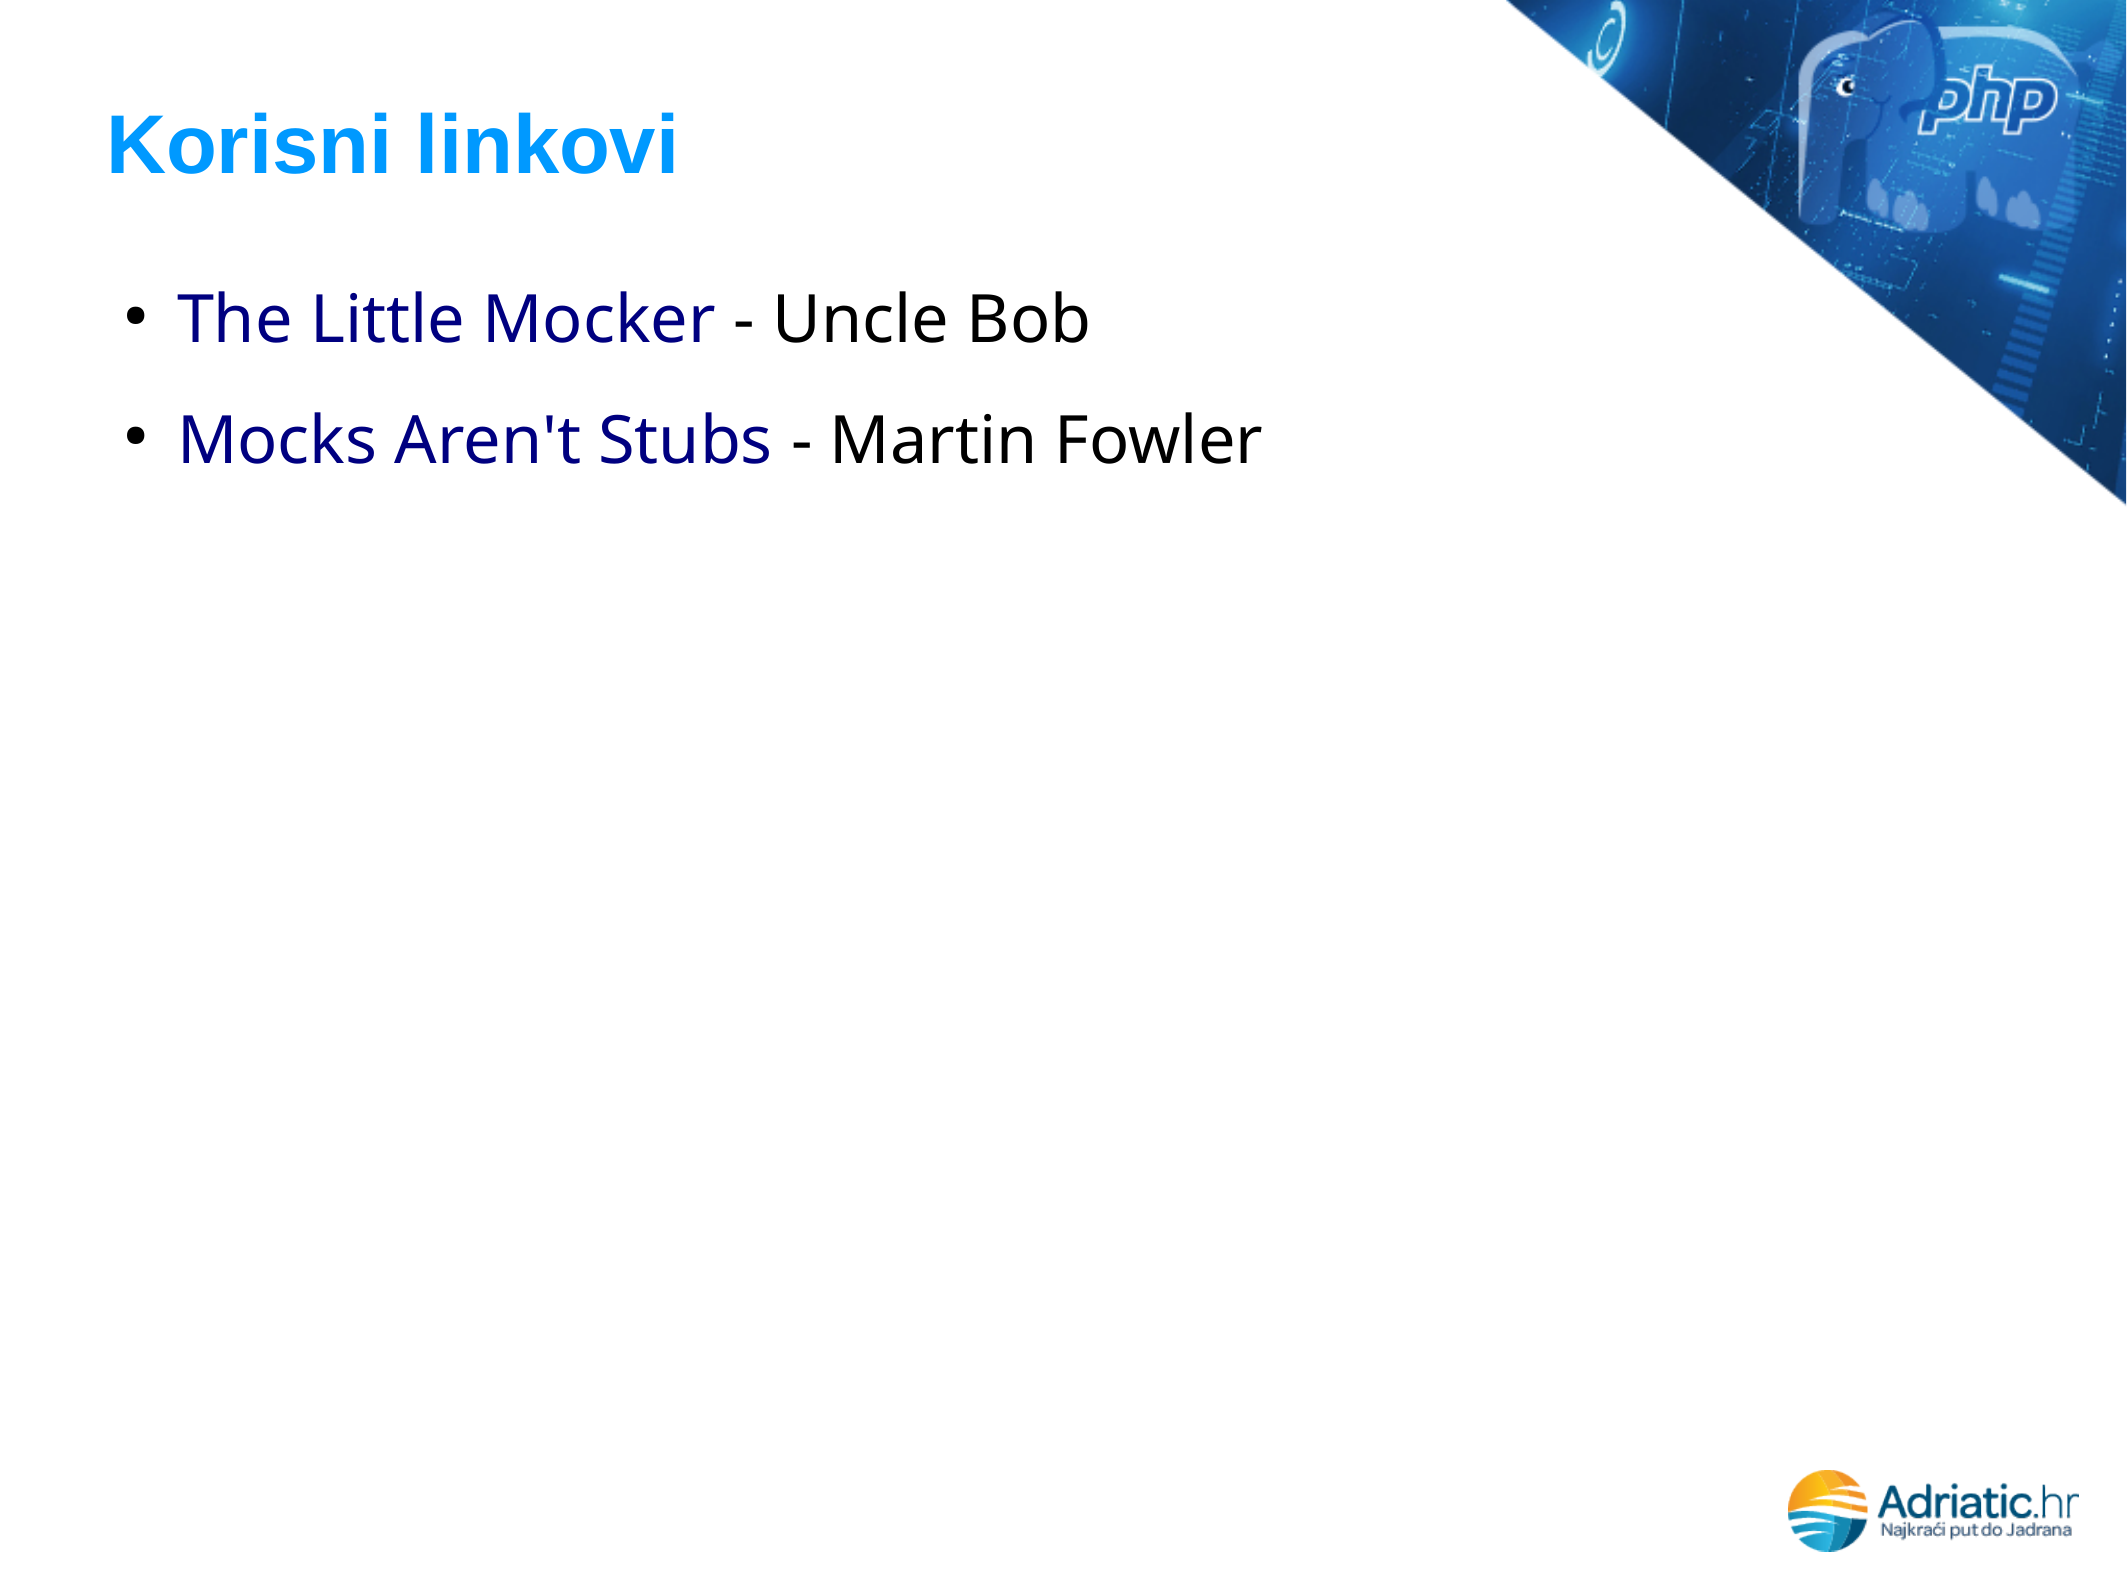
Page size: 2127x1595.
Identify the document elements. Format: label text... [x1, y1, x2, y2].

picture [1505, 0, 2127, 625]
title Korisni linkovi [106, 70, 1630, 219]
picture [1788, 1470, 2079, 1552]
list The Little Mocker - Uncle Bob Mocks Aren't Stubs - Martin Fowler [106, 271, 2020, 1453]
